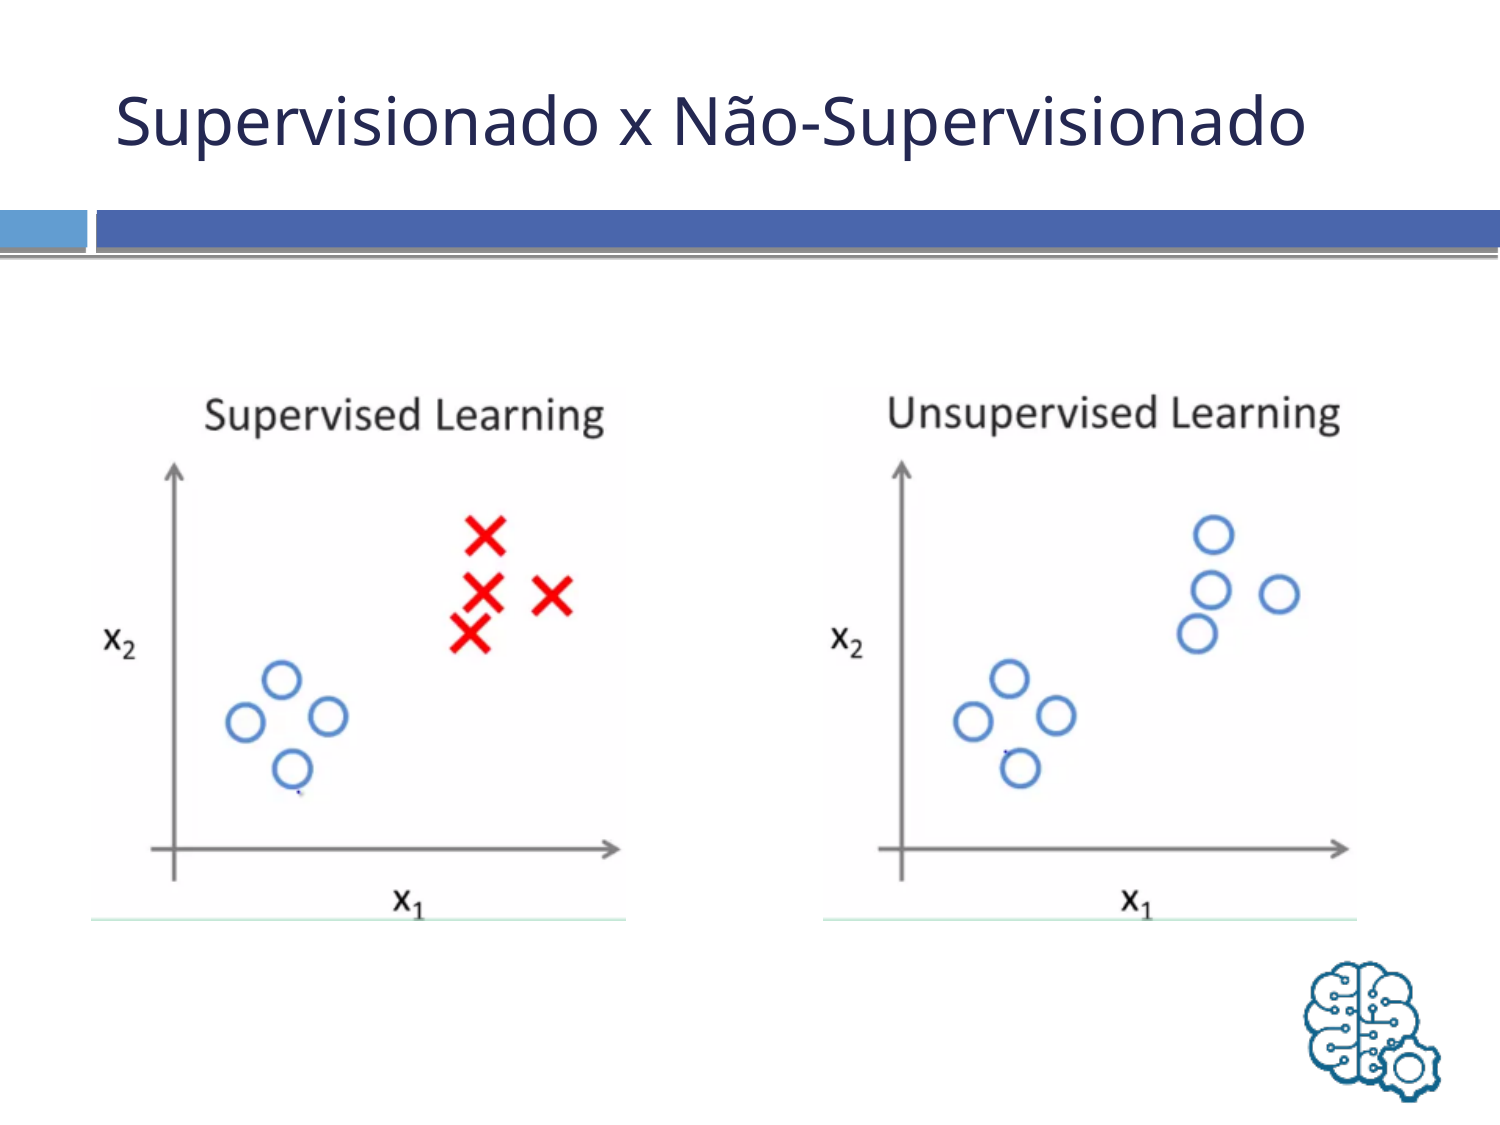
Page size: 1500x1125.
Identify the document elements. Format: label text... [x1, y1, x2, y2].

picture [91, 387, 626, 921]
title Supervisionado x Não-Supervisionado [100, 37, 1438, 200]
picture [1297, 955, 1449, 1106]
picture [823, 387, 1357, 921]
